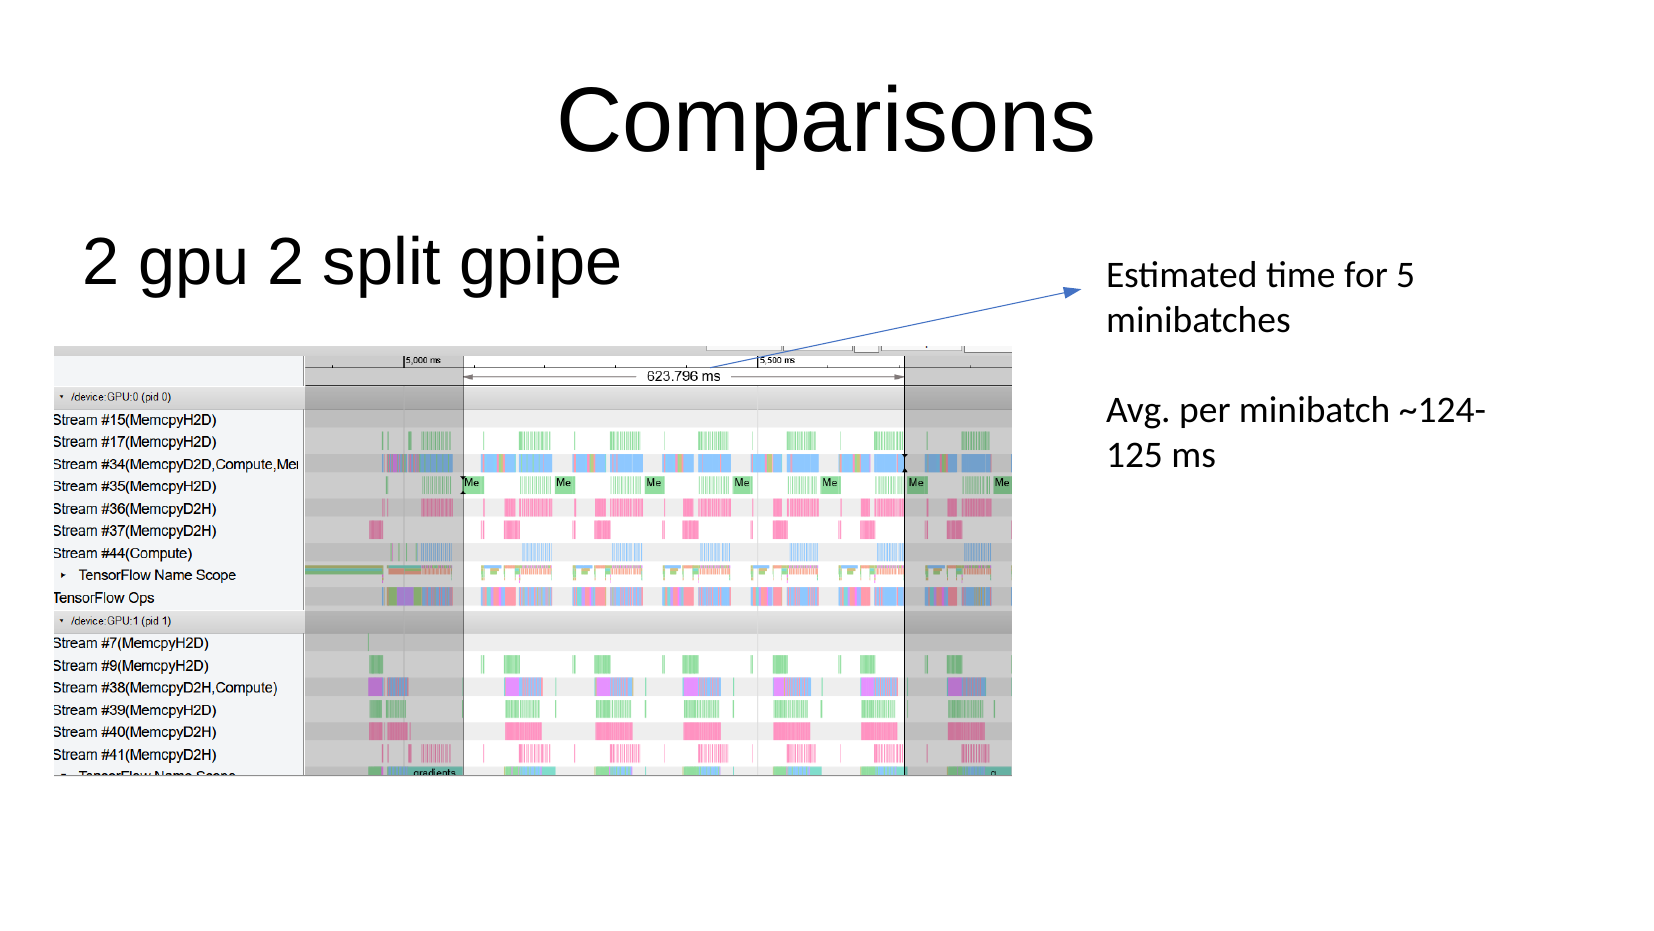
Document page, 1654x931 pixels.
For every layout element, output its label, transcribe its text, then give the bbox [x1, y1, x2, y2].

title Comparisons [82, 37, 1571, 193]
picture [54, 346, 1012, 777]
list 2 gpu 2 split gpipe [82, 217, 1571, 758]
text_box Estimated time for 5 minibatches Avg. per minibatch ~124-125 ms [1091, 242, 1533, 486]
